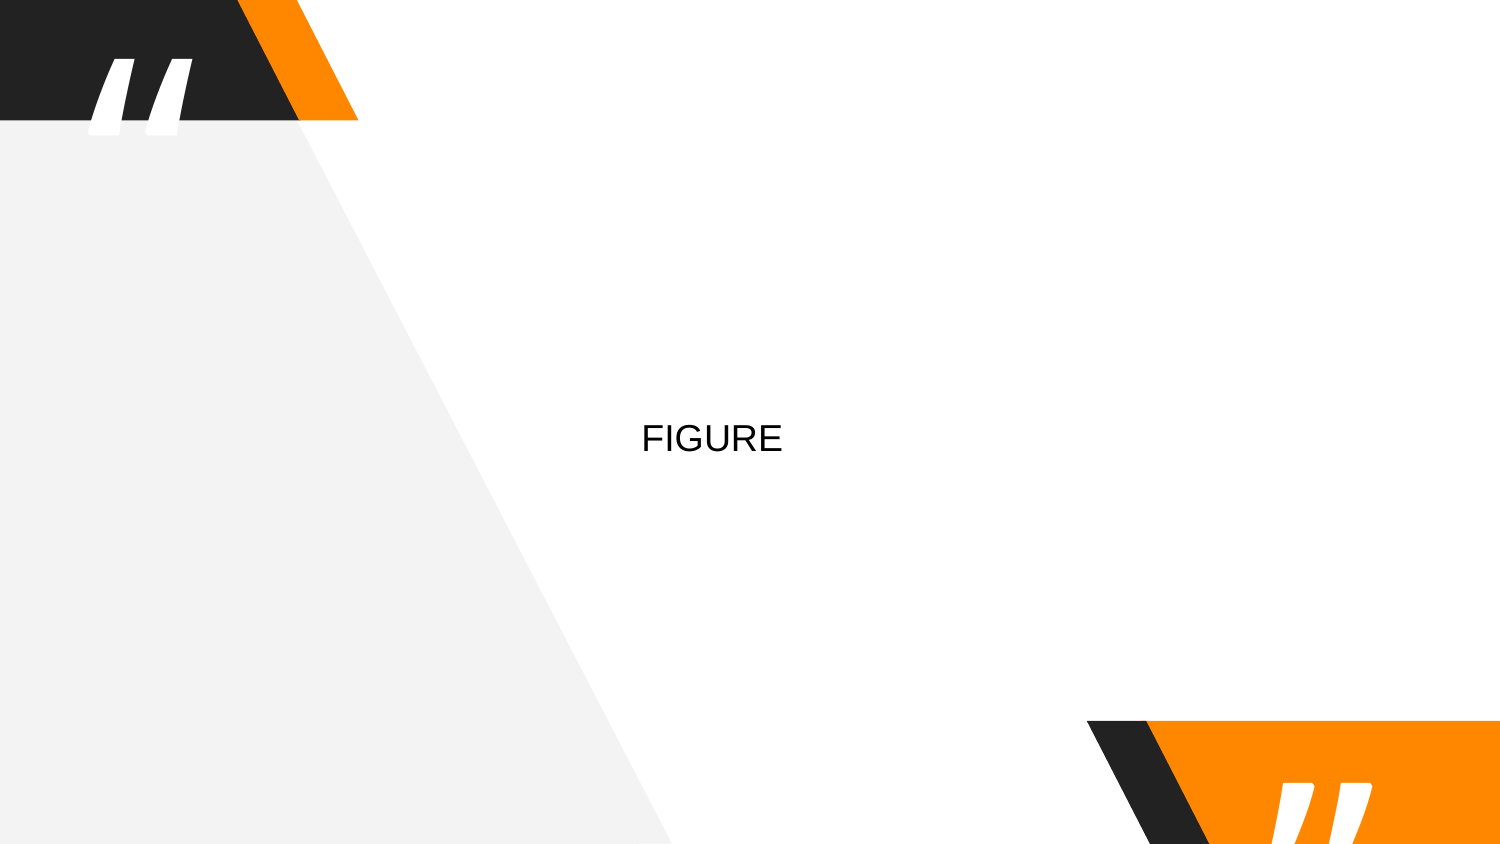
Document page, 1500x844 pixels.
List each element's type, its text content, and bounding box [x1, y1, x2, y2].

text_box FIGURE [551, 190, 1044, 683]
